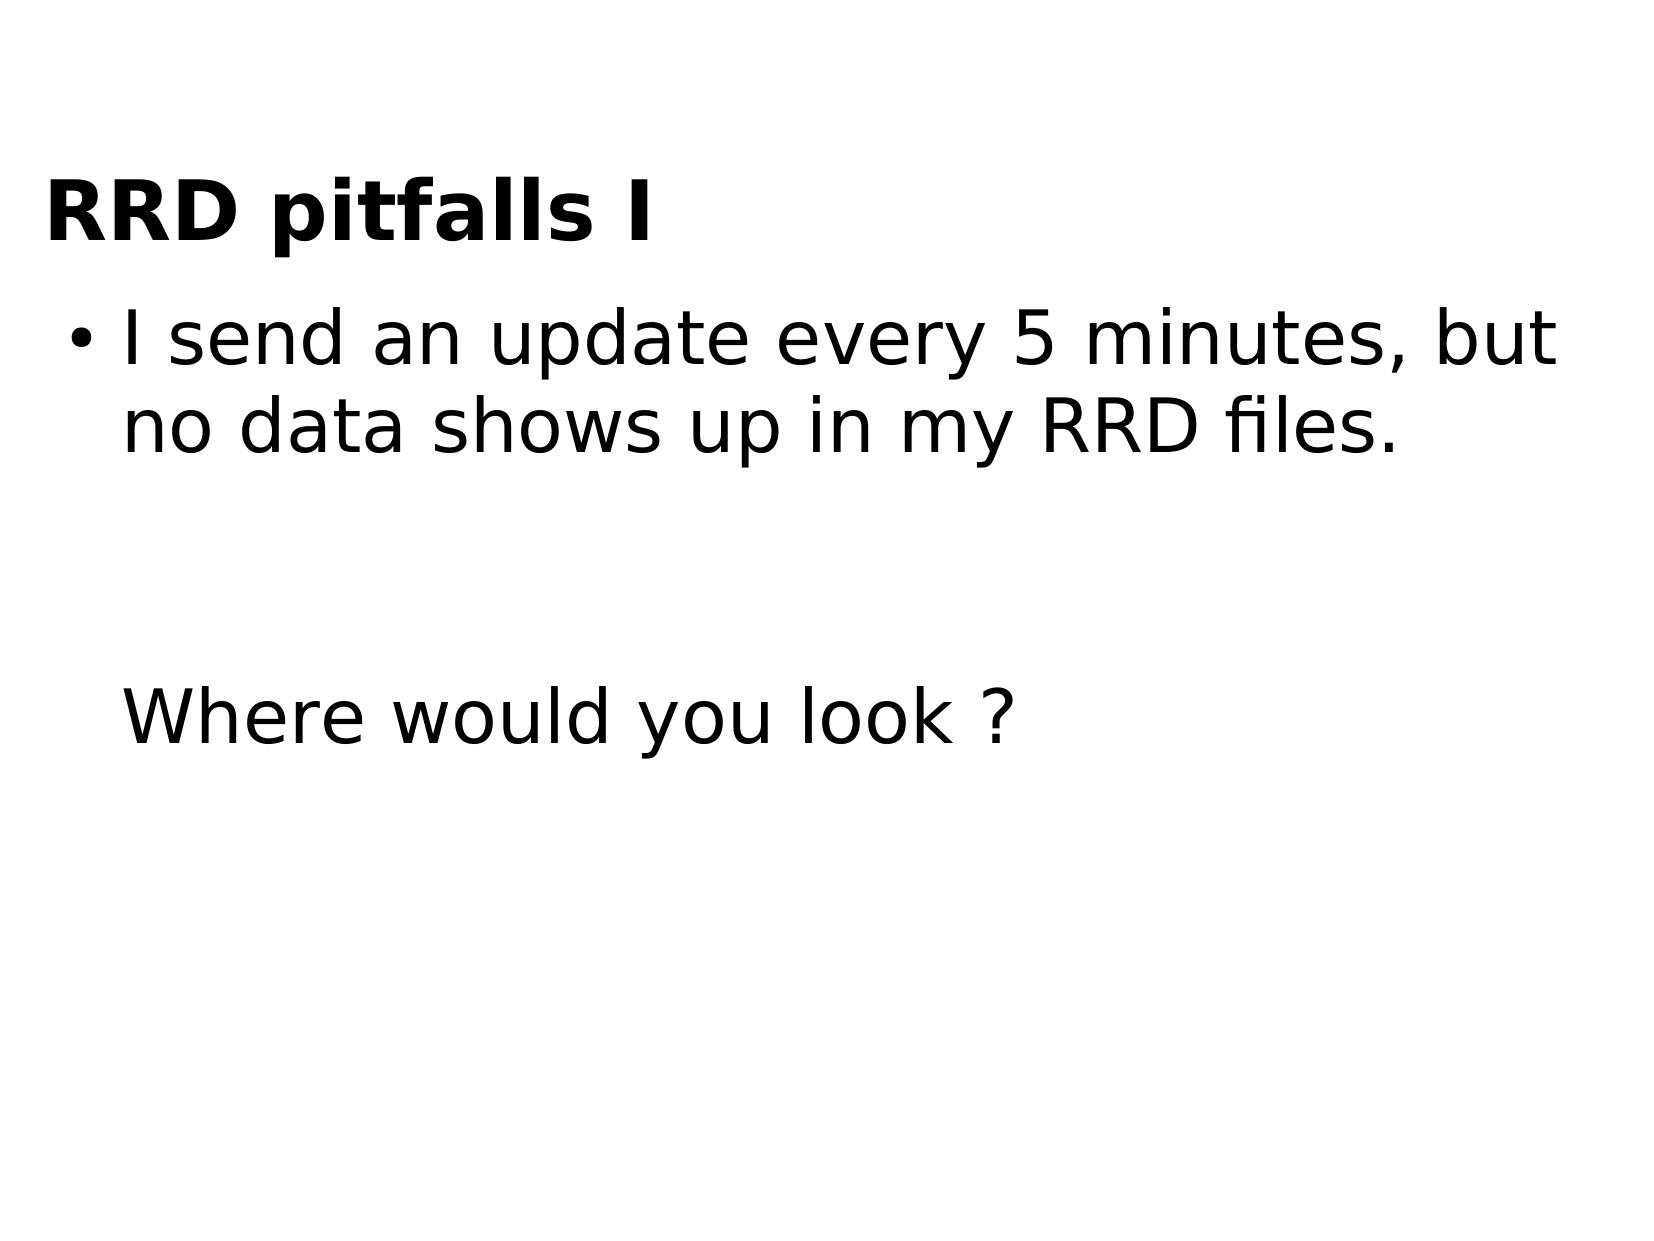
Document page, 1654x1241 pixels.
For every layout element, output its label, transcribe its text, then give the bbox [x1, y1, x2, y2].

title RRD pitfalls I [43, 137, 1581, 287]
list I send an update every 5 minutes, but no data shows up in my RRD files. Where would you look ? [50, 295, 1571, 1099]
